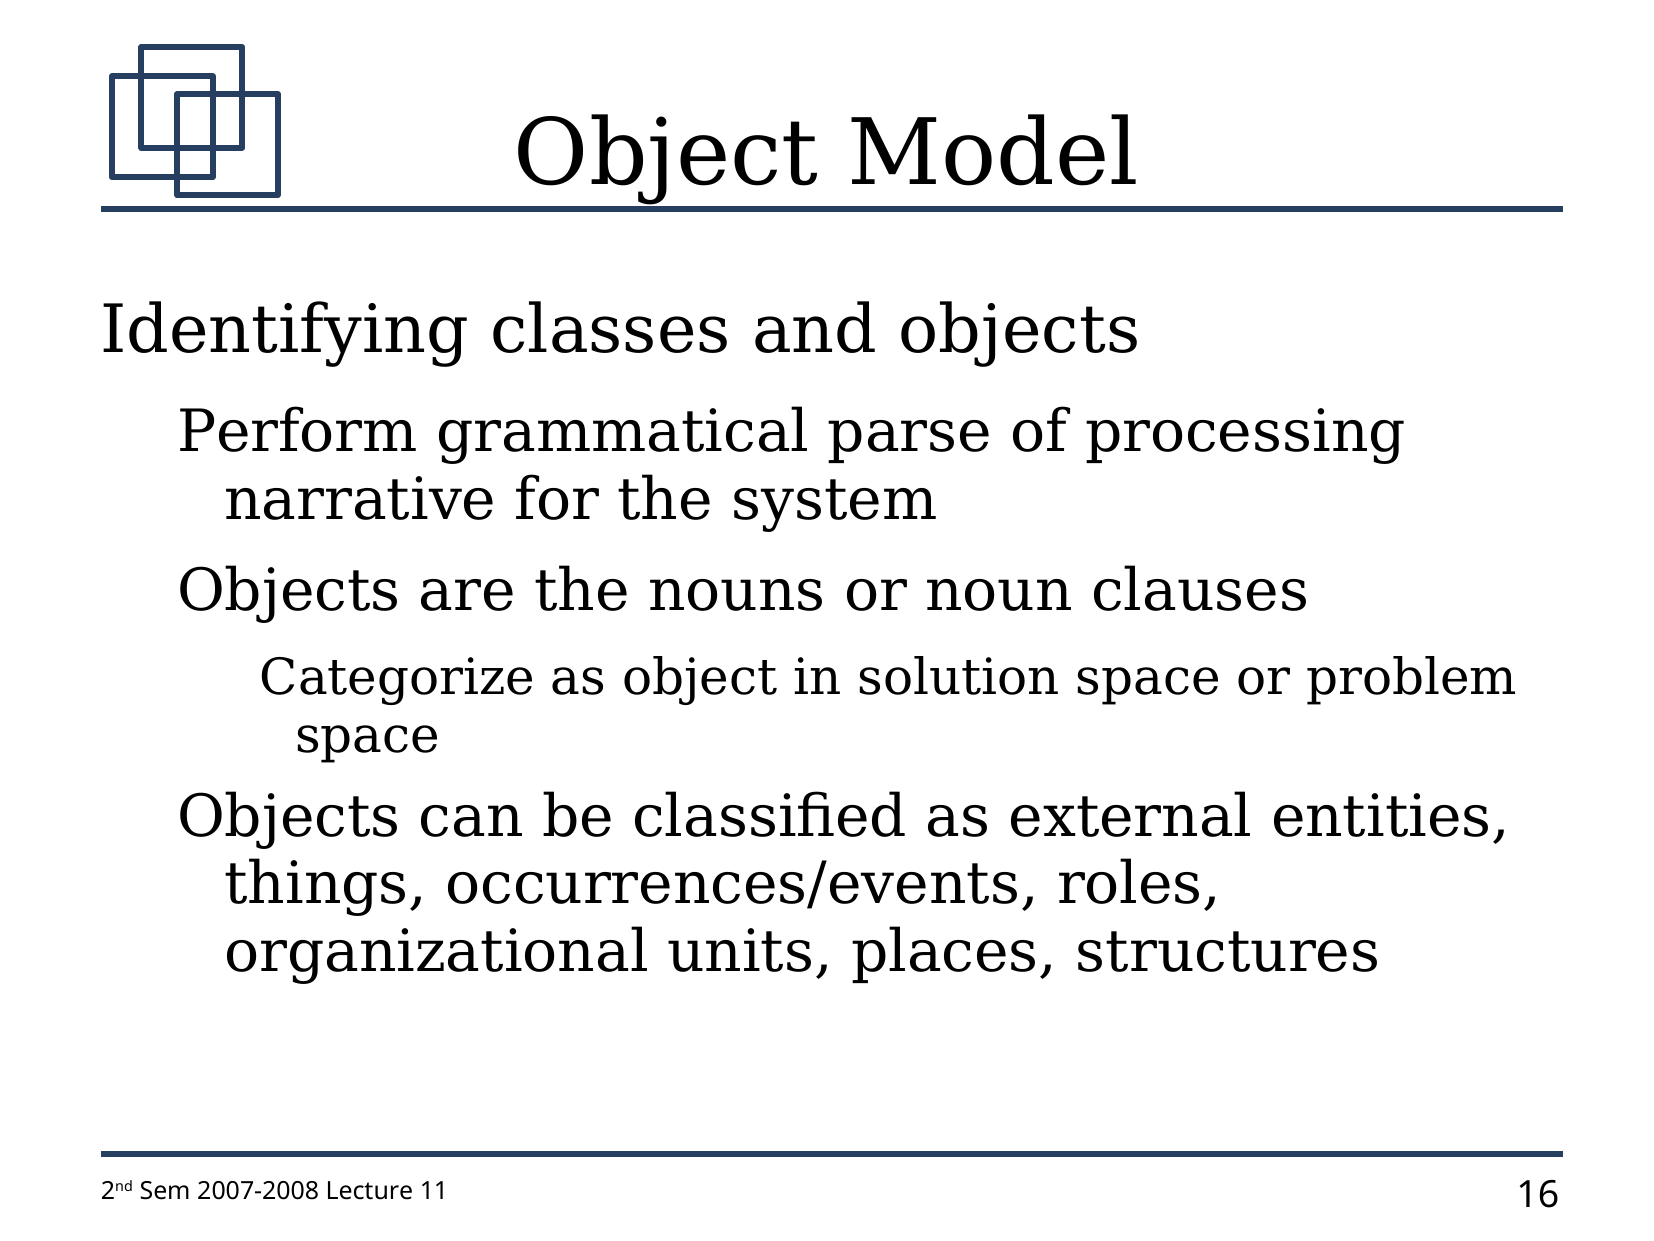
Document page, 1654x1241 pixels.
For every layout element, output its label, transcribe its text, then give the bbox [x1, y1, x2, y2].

list Identifying classes and objects Perform grammatical parse of processing narrative for the system Objects are the nouns or noun clauses Categorize as object in solution space or problem space Objects can be classified as external entities, things, occurrences/events, roles, organizational units, places, structures [82, 290, 1571, 1109]
title Object Model [82, 49, 1571, 257]
